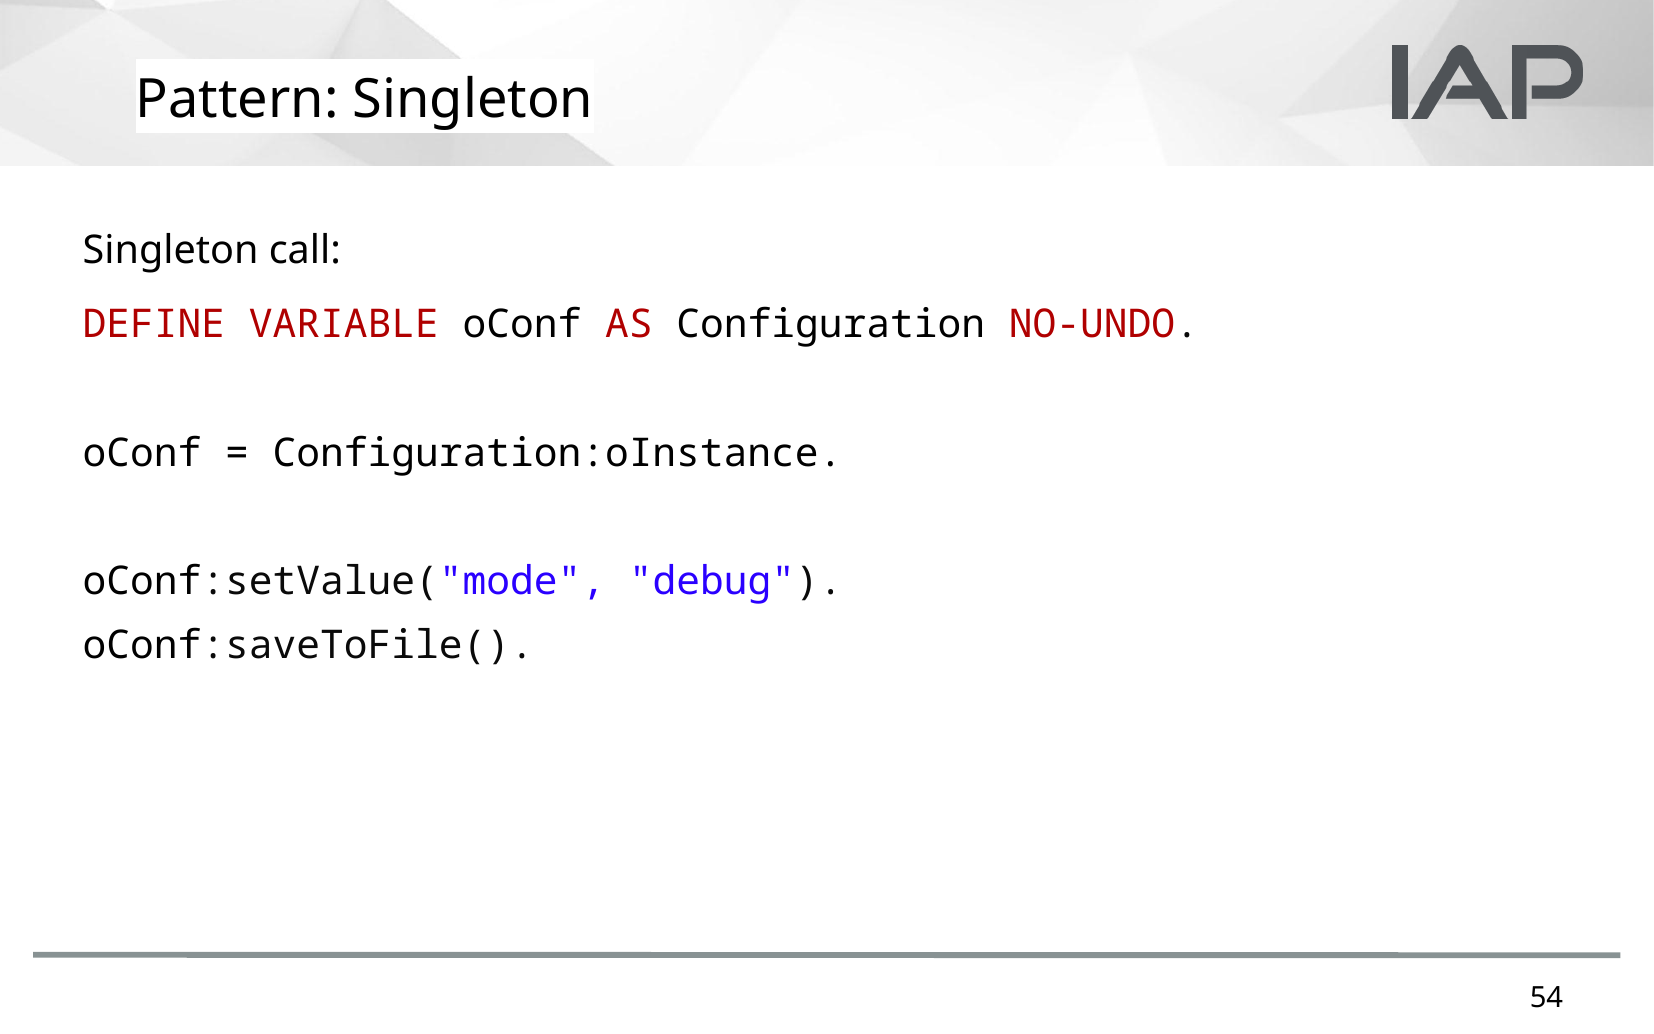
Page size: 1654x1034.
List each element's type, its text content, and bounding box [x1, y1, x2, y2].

list Singleton call: [82, 221, 1571, 295]
title Pattern: Singleton [135, 41, 1264, 152]
list DEFINE VARIABLE oConf AS Configuration NO-UNDO. oConf = Configuration:oInstance. oConf:setValue("mode", "debug"). oConf:saveToFile(). [82, 295, 1571, 915]
picture [0, 0, 1654, 166]
